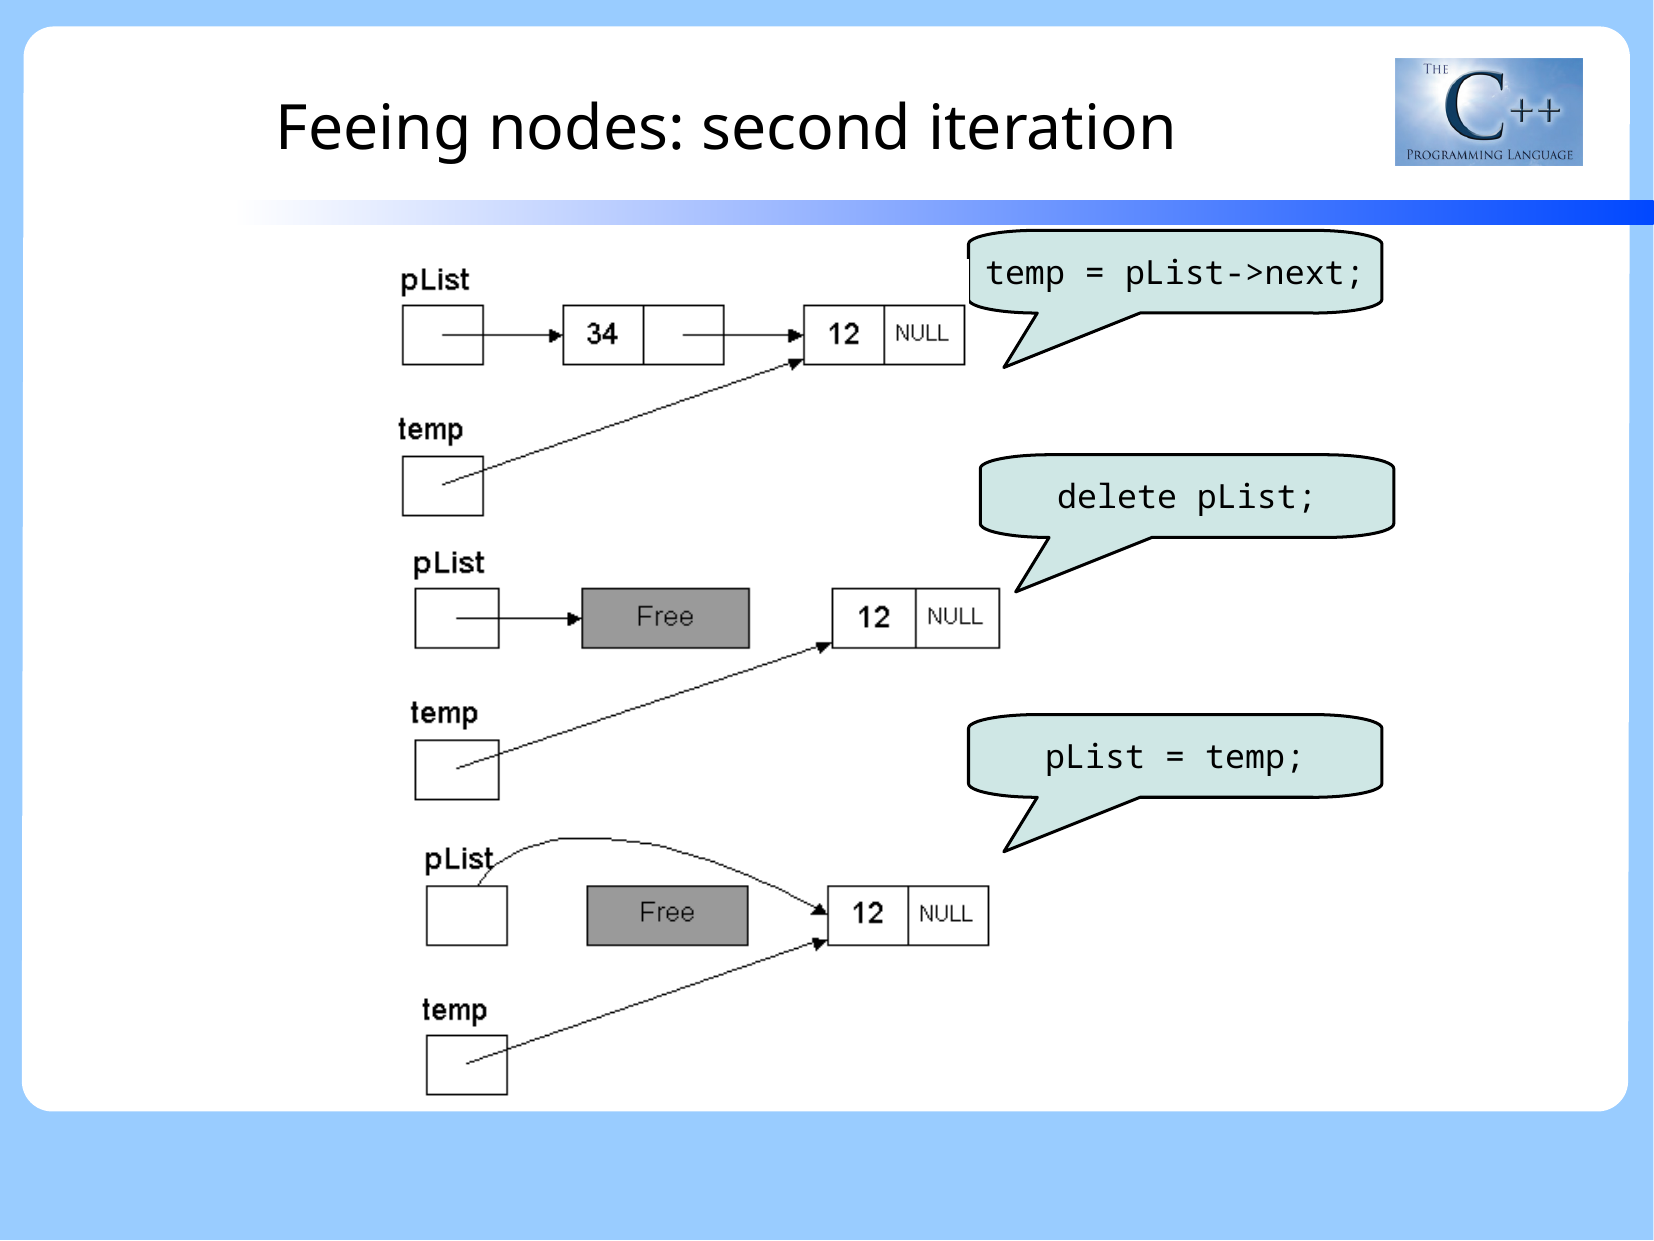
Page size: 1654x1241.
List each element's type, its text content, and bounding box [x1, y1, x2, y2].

text_box temp = pList->next; [968, 230, 1382, 368]
picture [413, 820, 993, 1099]
picture [401, 542, 1004, 804]
title Feeing nodes: second iteration [82, 49, 1371, 201]
picture [1395, 58, 1583, 166]
text_box delete pList; [980, 454, 1394, 592]
text_box pList = temp; [968, 714, 1382, 852]
picture [389, 259, 969, 520]
